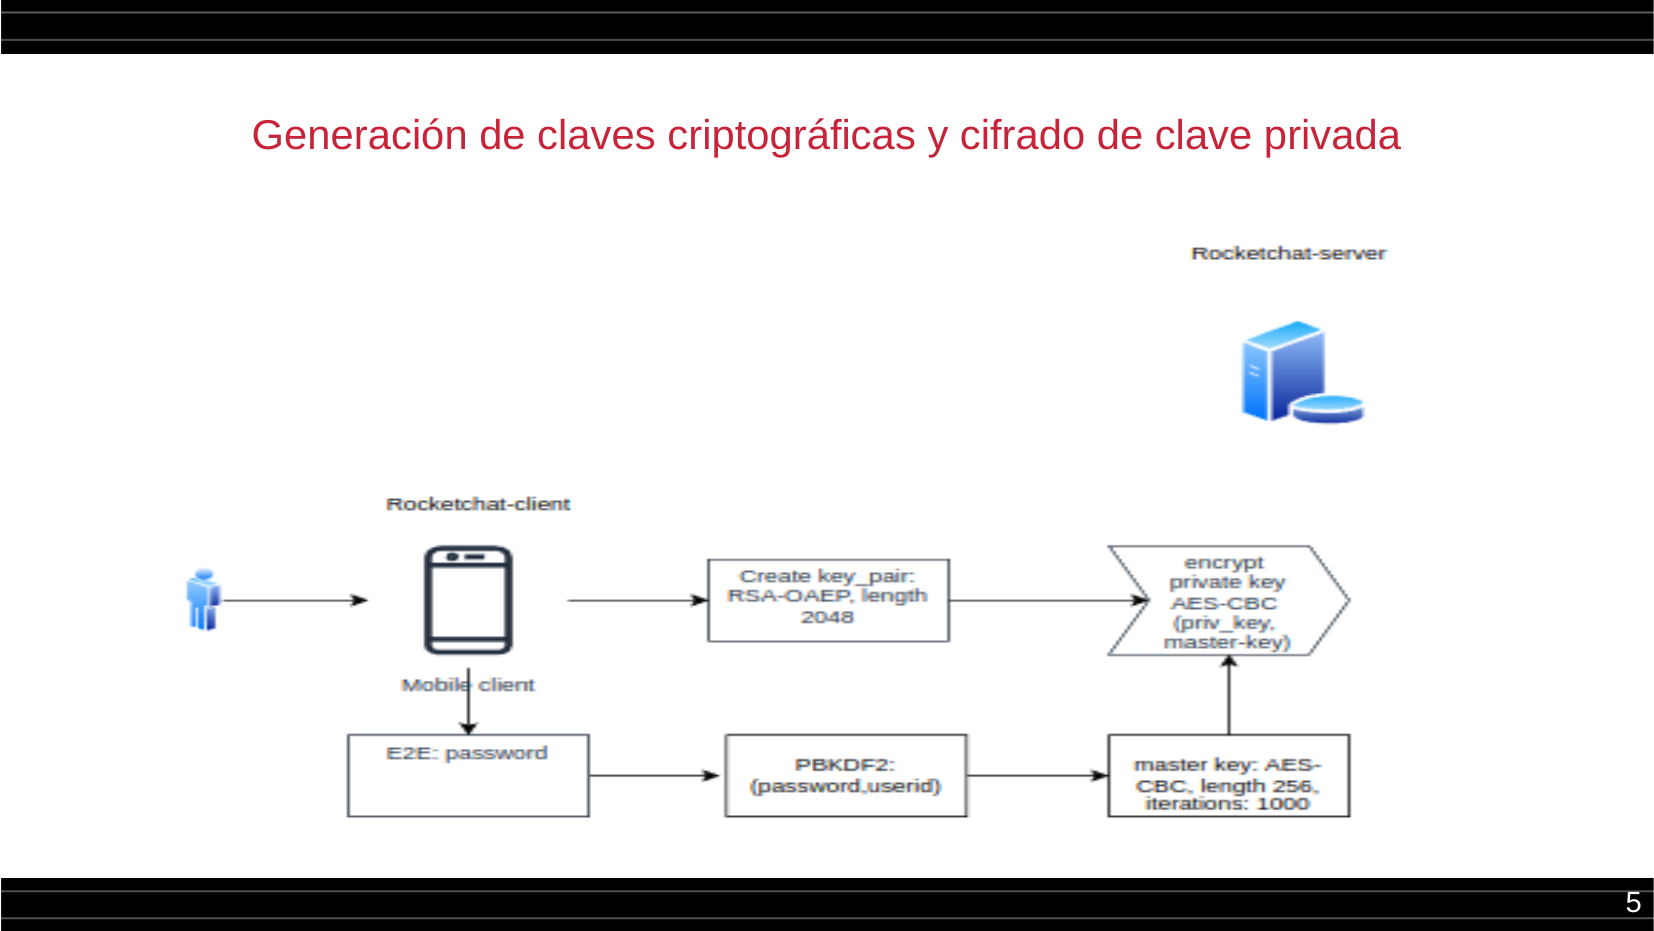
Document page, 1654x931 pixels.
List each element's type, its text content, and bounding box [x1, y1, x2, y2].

picture [1, 878, 1654, 931]
picture [82, 188, 1583, 851]
title Generación de claves criptográficas y cifrado de clave privada [82, 92, 1571, 178]
picture [1, 0, 1654, 54]
